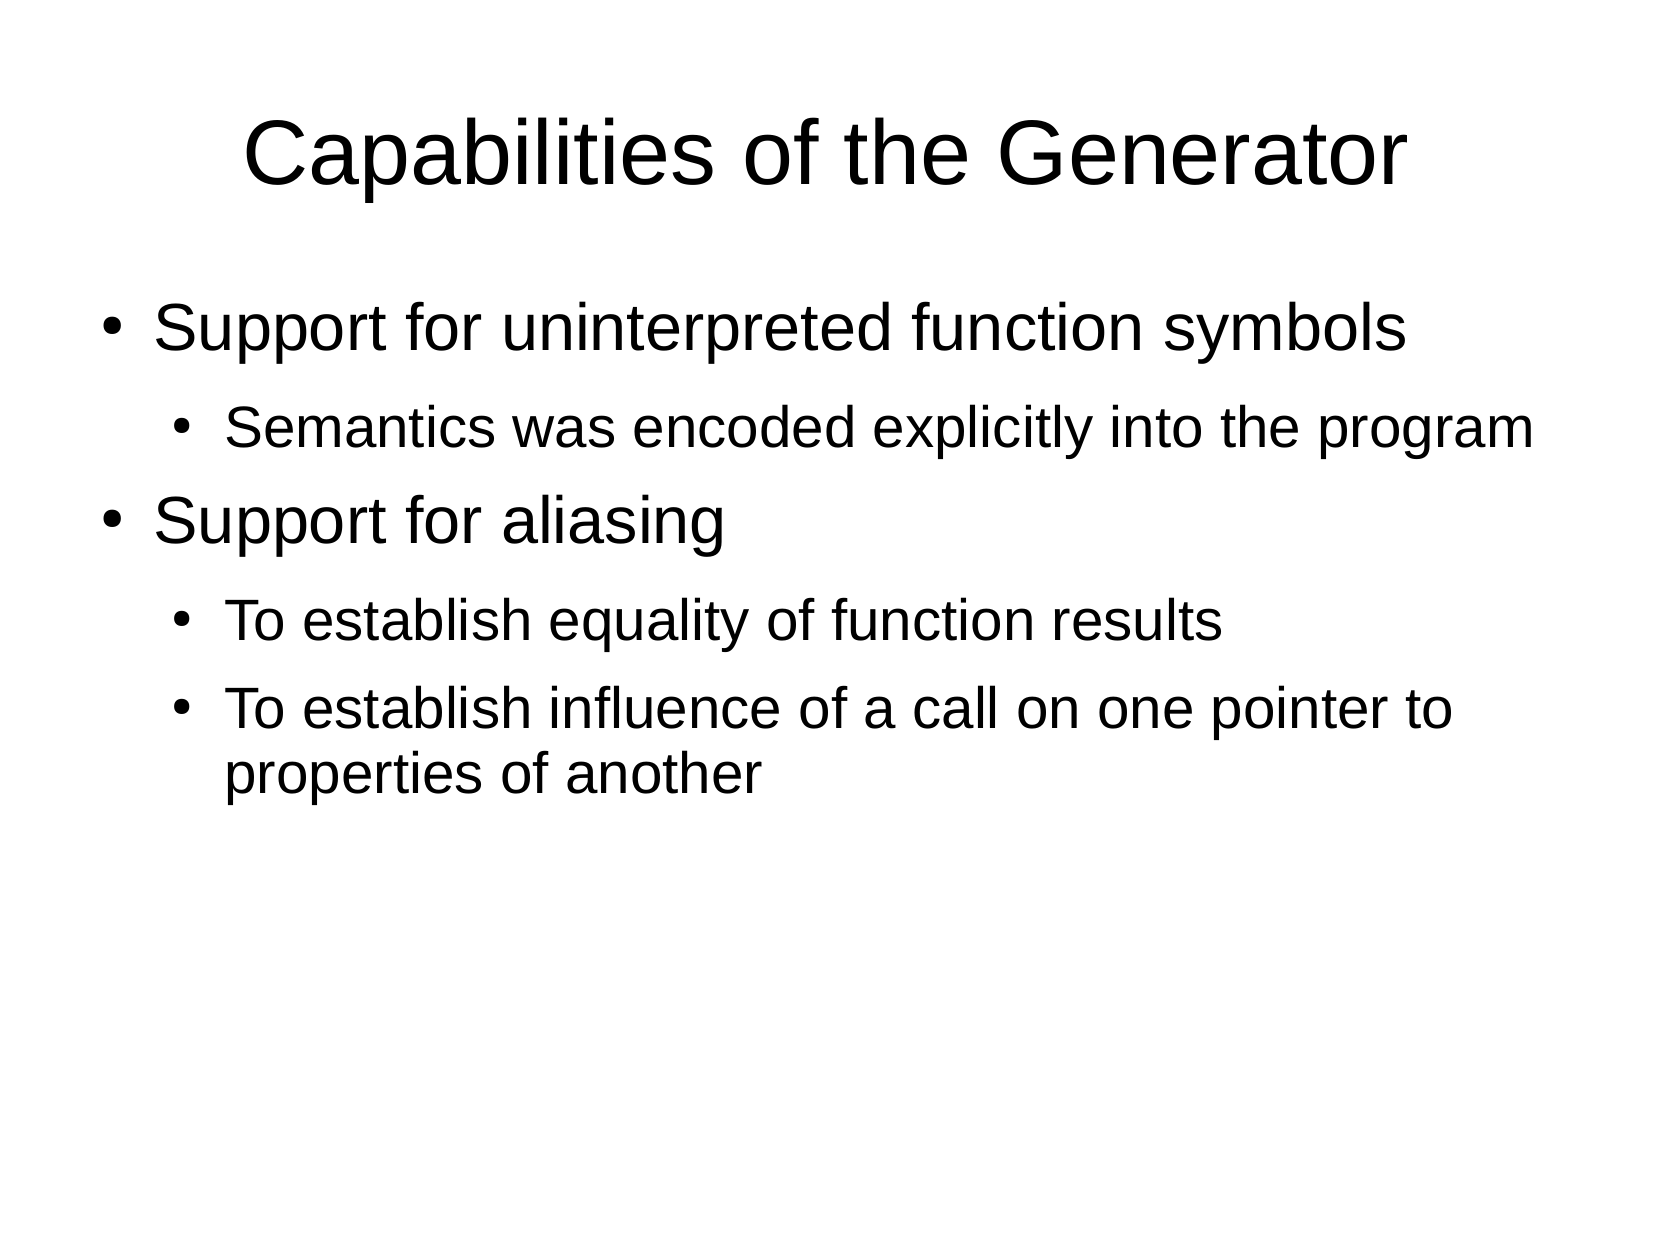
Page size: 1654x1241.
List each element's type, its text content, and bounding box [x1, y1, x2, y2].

title Capabilities of the Generator [82, 56, 1571, 250]
list Support for uninterpreted function symbols Semantics was encoded explicitly into the program Support for aliasing To establish equality of function results To establish influence of a call on one pointer to properties of another [82, 290, 1571, 1109]
